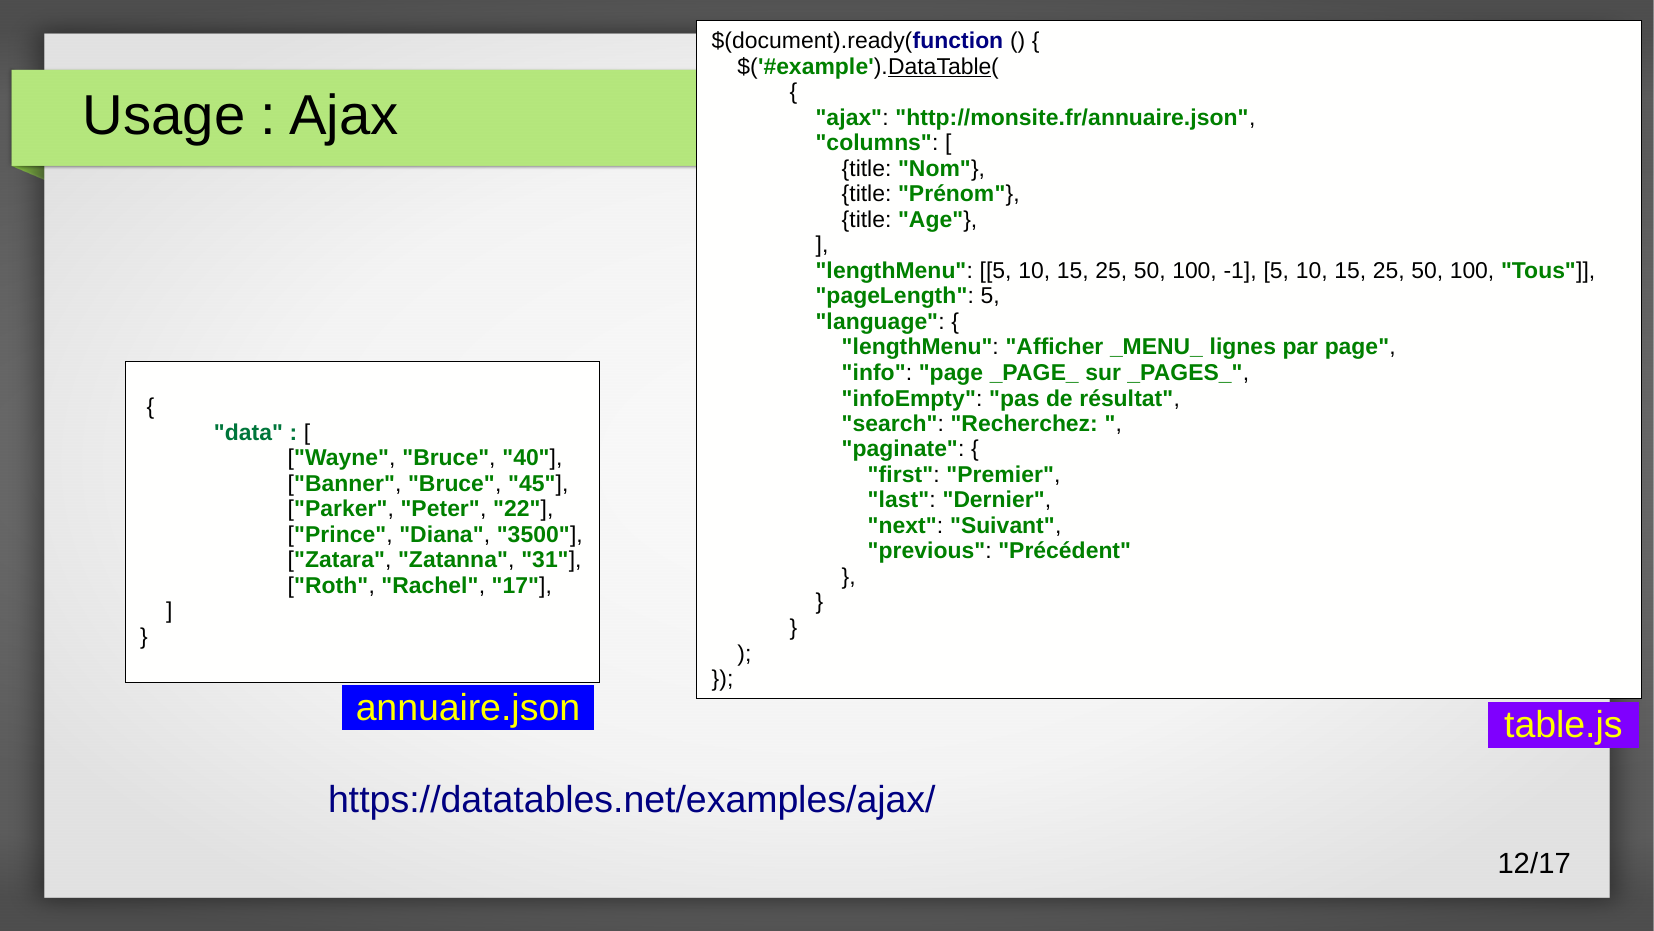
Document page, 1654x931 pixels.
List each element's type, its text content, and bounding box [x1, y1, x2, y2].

text_box https://datatables.net/examples/ajax/ [313, 770, 951, 828]
text_box { "data" : [ ["Wayne", "Bruce", "40"], ["Banner", "Bruce", "45"], ["Parker", "Peter", "22"], ["Prince", "Diana", "3500"], ["Zatara", "Zatanna", "31"], ["Roth", "Rachel", "17"], ] } [125, 361, 600, 683]
title Usage : Ajax [82, 70, 696, 160]
text_box $(document).ready(function () { $('#example').DataTable( { "ajax": "http://monsite.fr/annuaire.json", "columns": [ {title: "Nom"}, {title: "Prénom"}, {title: "Age"}, ], "lengthMenu": [[5, 10, 15, 25, 50, 100, -1], [5, 10, 15, 25, 50, 100, "Tous"]], "pageLength": 5, "language": { "lengthMenu": "Afficher _MENU_ lignes par page", "info": "page _PAGE_ sur _PAGES_", "infoEmpty": "pas de résultat", "search": "Recherchez: ", "paginate": { "first": "Premier", "last": "Dernier", "next": "Suivant", "previous": "Précédent" }, } } ); }); [696, 20, 1642, 699]
picture [0, 0, 1654, 931]
text_box table.js [1488, 702, 1639, 748]
text_box annuaire.json [342, 685, 594, 730]
